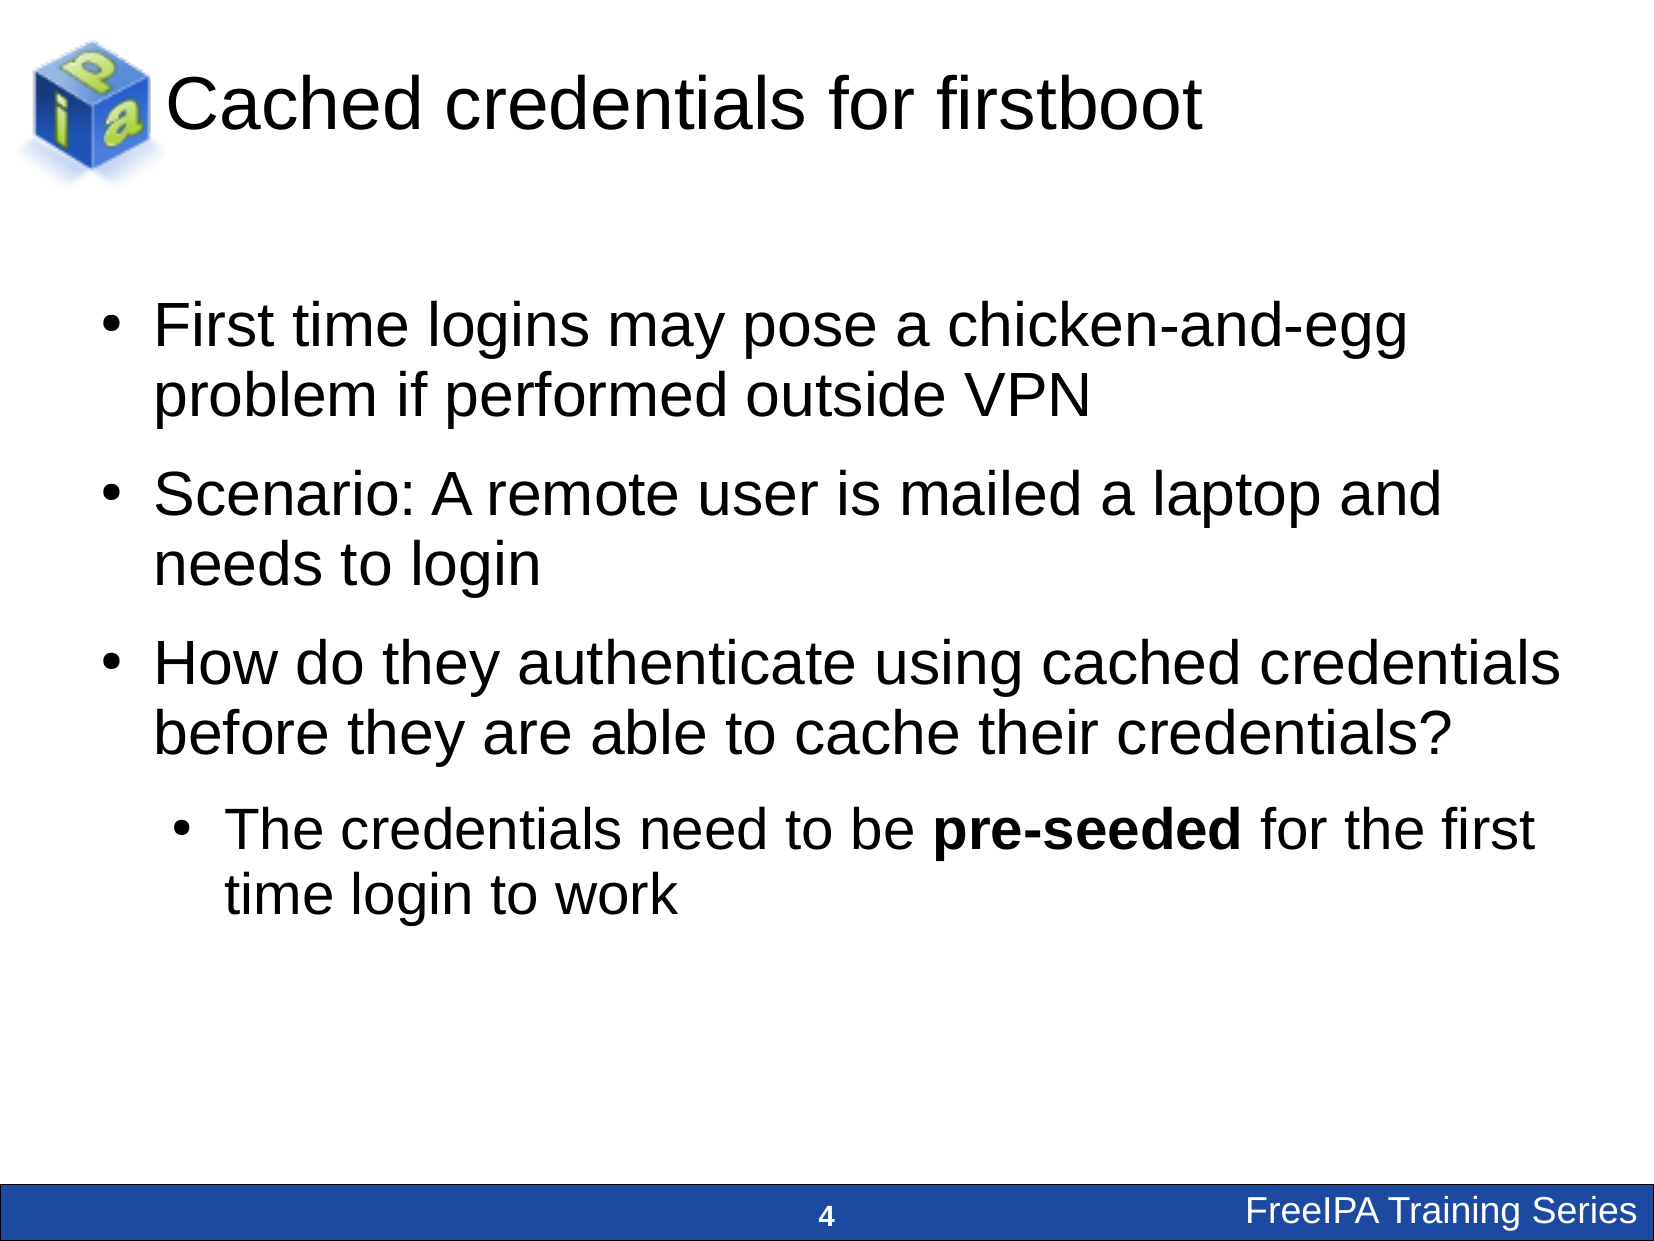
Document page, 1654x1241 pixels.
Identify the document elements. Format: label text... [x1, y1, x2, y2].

picture [17, 34, 165, 193]
list First time logins may pose a chicken-and-egg problem if performed outside VPN Scenario: A remote user is mailed a laptop and needs to login How do they authenticate using cached credentials before they are able to cache their credentials? The credentials need to be pre-seeded for the first time login to work [82, 290, 1571, 1010]
title Cached credentials for firstboot [165, 0, 1654, 208]
